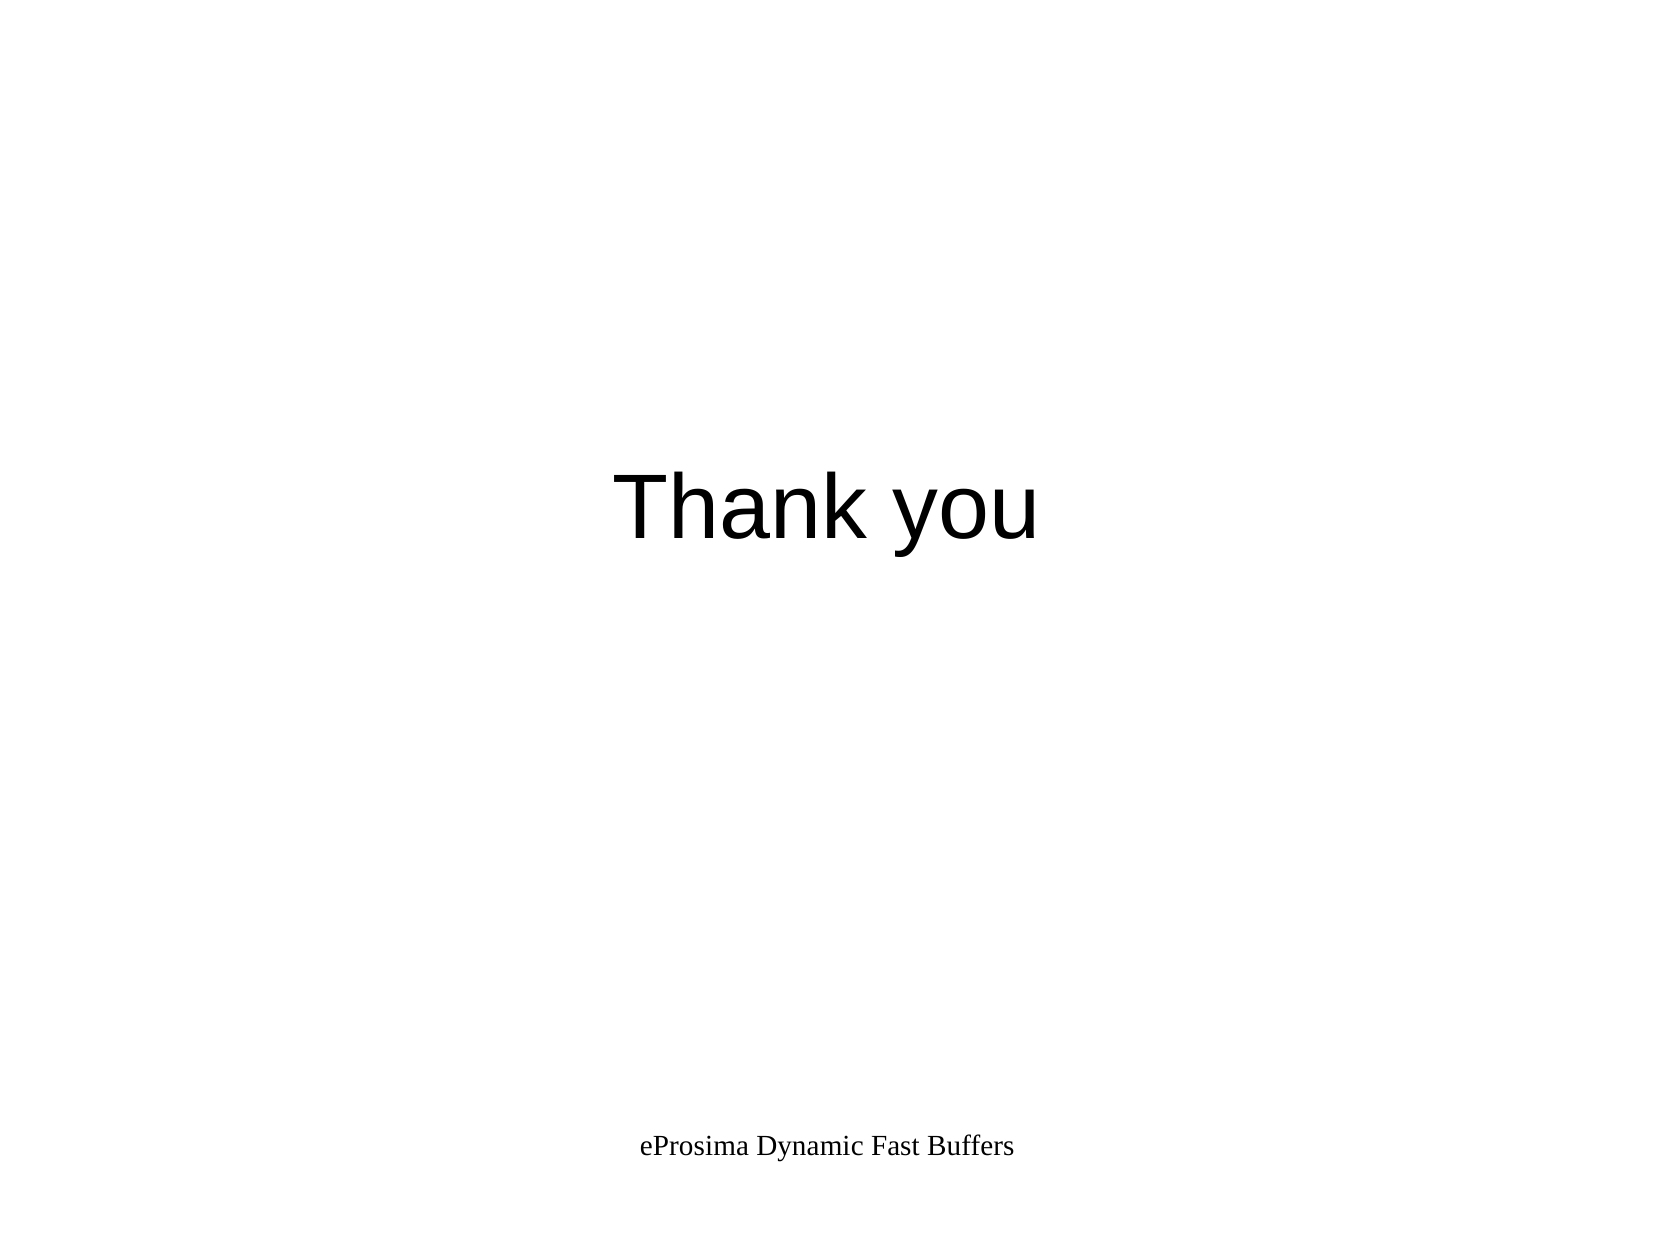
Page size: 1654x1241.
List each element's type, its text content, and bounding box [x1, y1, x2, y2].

title Thank you [82, 403, 1571, 611]
